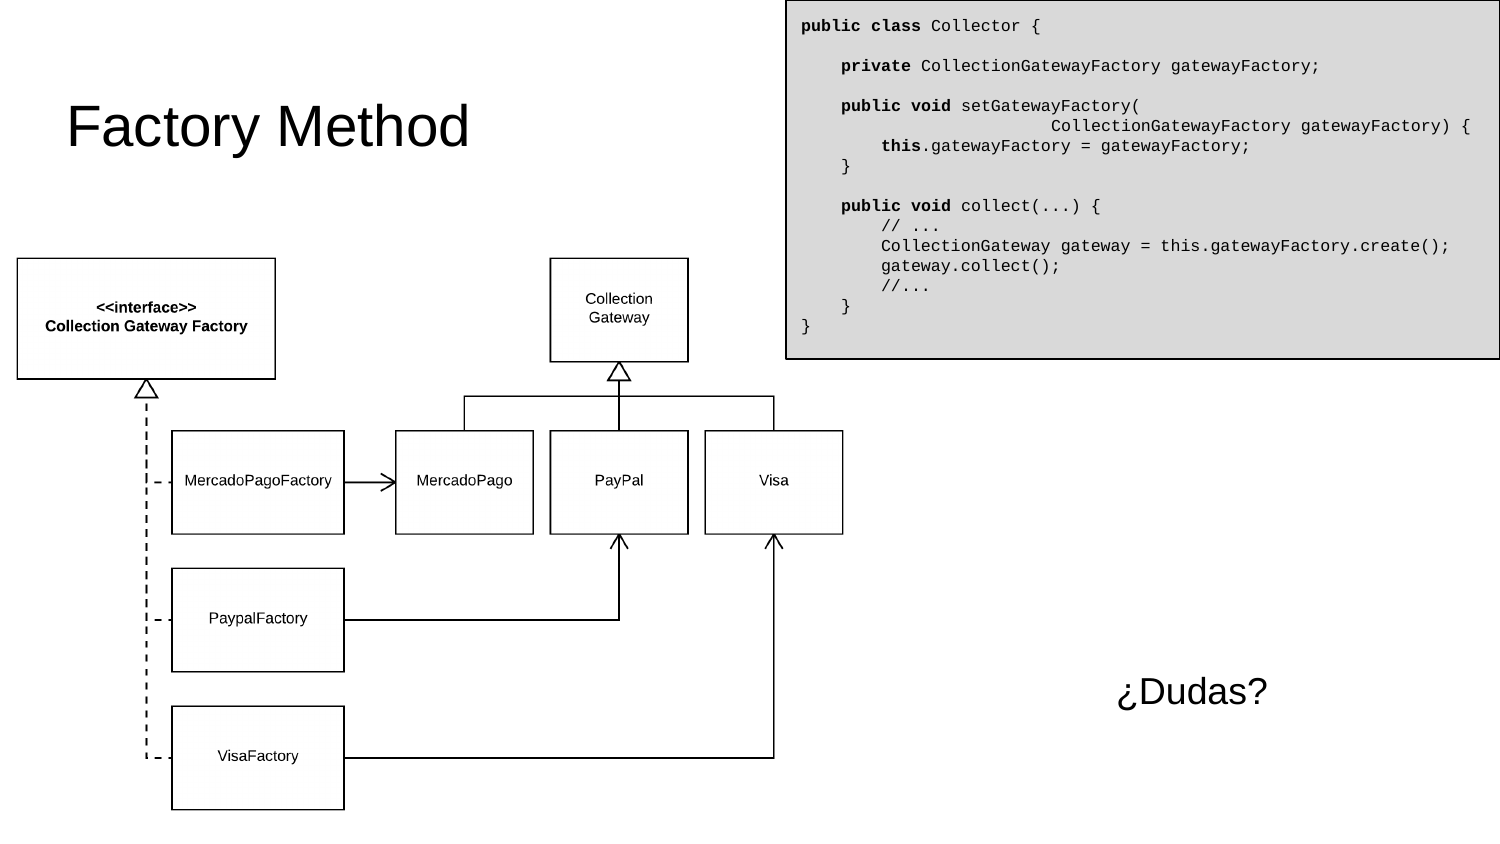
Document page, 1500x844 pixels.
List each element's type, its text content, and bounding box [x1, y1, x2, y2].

title Factory Method [51, 72, 786, 167]
text_box ¿Dudas? [935, 535, 1449, 844]
text_box public class Collector { private CollectionGatewayFactory gatewayFactory; public void setGatewayFactory( CollectionGatewayFactory gatewayFactory) { this.gatewayFactory = gatewayFactory; } public void collect(...) { // ... CollectionGateway gateway = this.gatewayFactory.create(); gateway.collect(); //... } } [786, 0, 1500, 359]
picture [0, 241, 877, 844]
